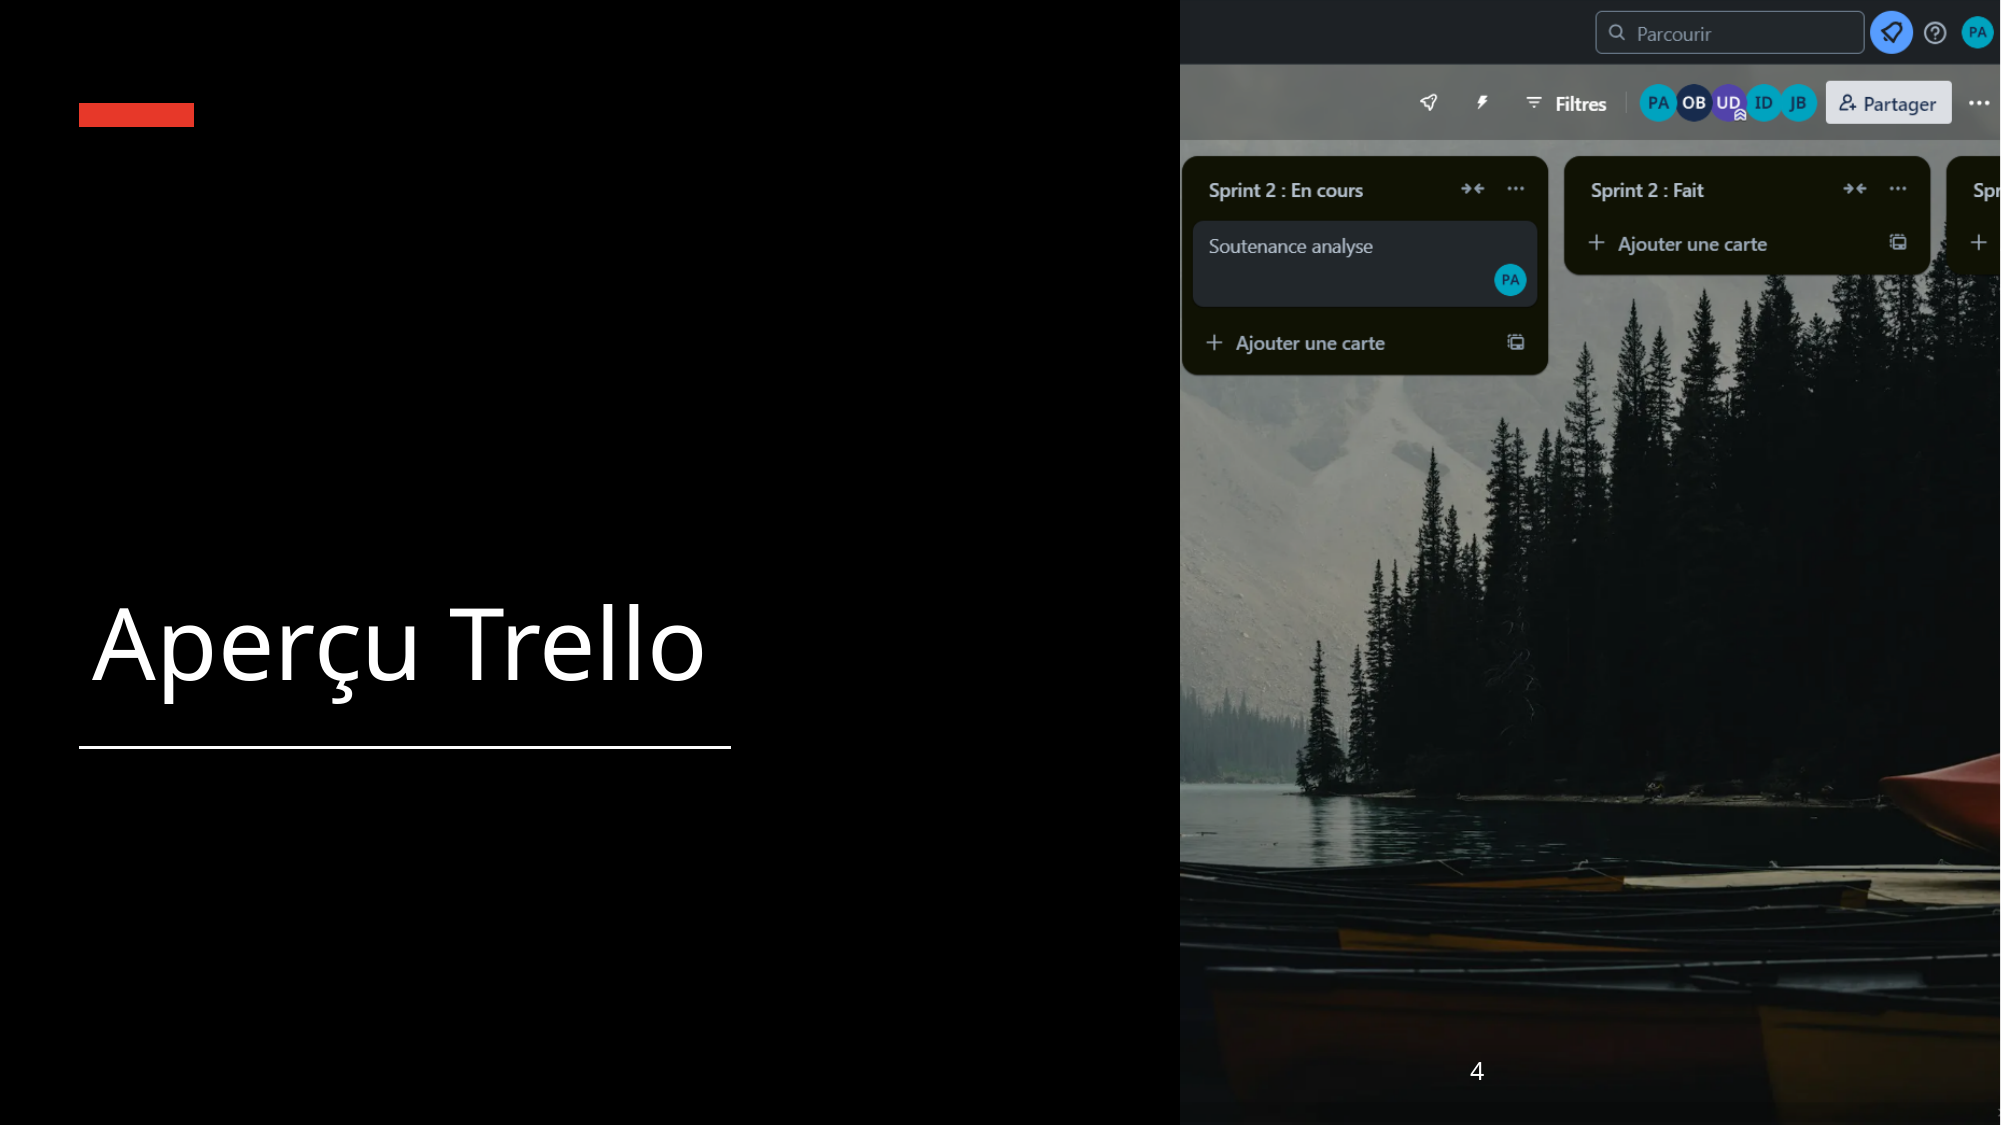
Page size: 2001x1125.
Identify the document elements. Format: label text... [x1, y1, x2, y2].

picture [1180, 0, 2000, 1125]
text_box [0, 0, 1180, 1125]
title Aperçu Trello [78, 184, 739, 710]
text_box [1455, 1042, 1906, 1103]
